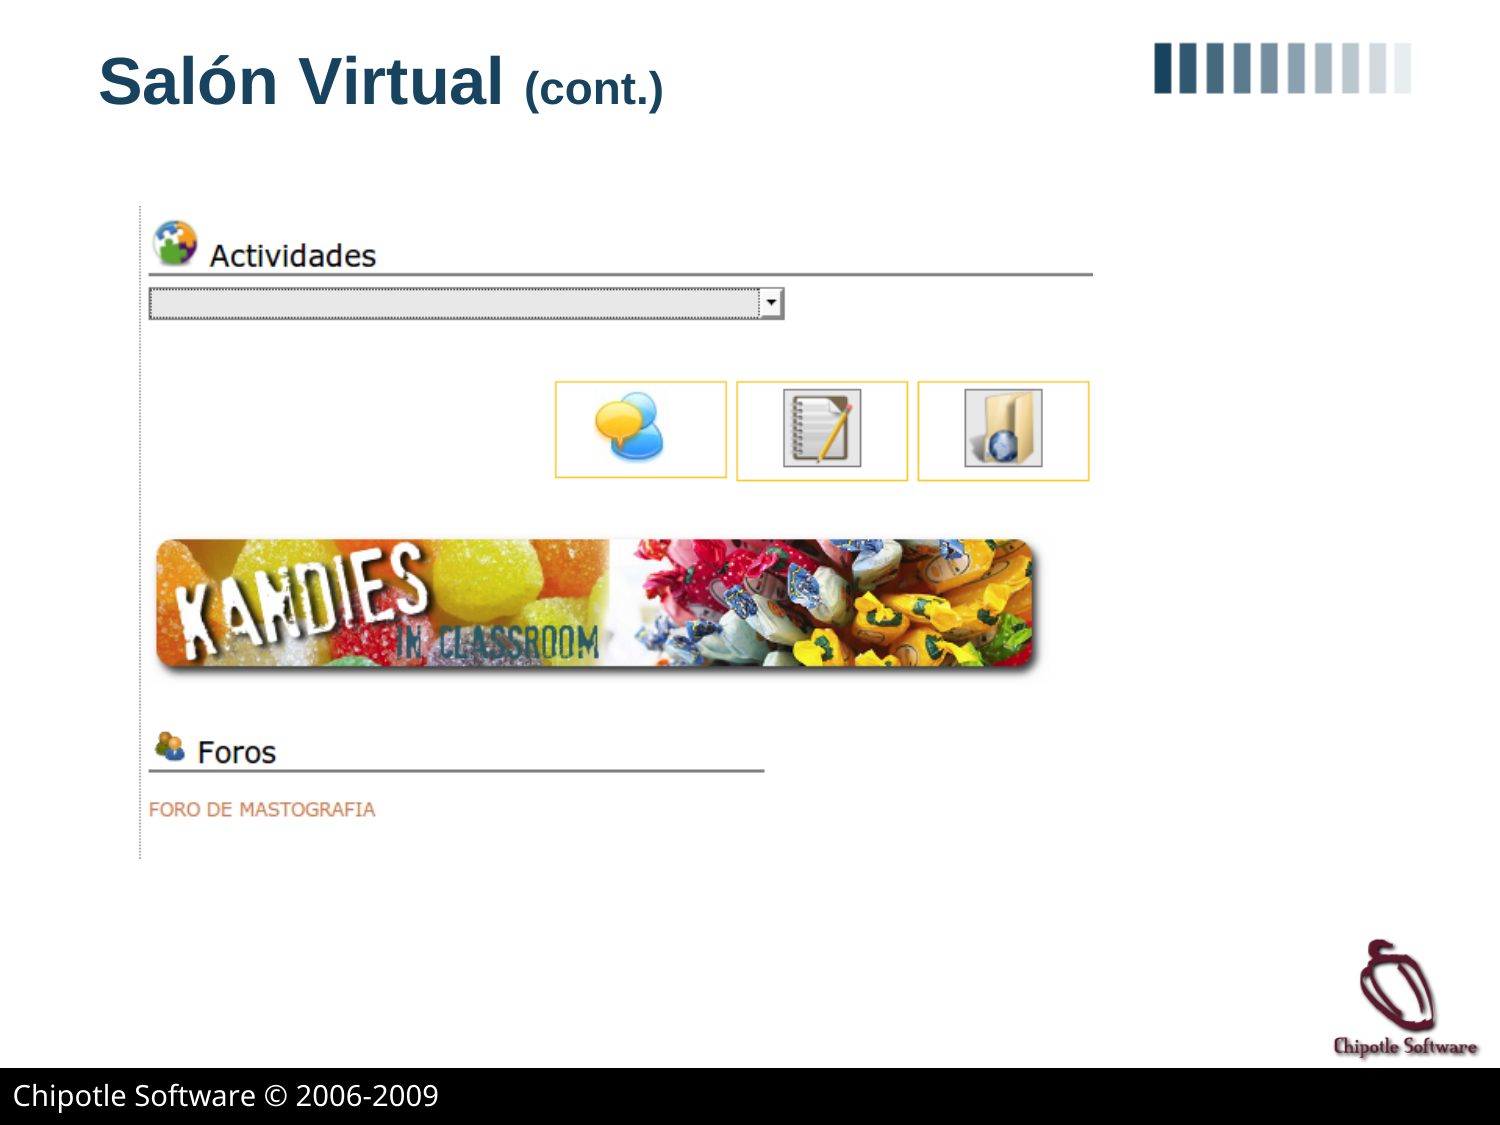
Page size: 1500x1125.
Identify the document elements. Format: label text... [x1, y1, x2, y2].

picture [1126, 29, 1447, 117]
title Salón Virtual (cont.) [83, 33, 1241, 128]
picture [127, 206, 1093, 859]
picture [1316, 927, 1493, 1075]
